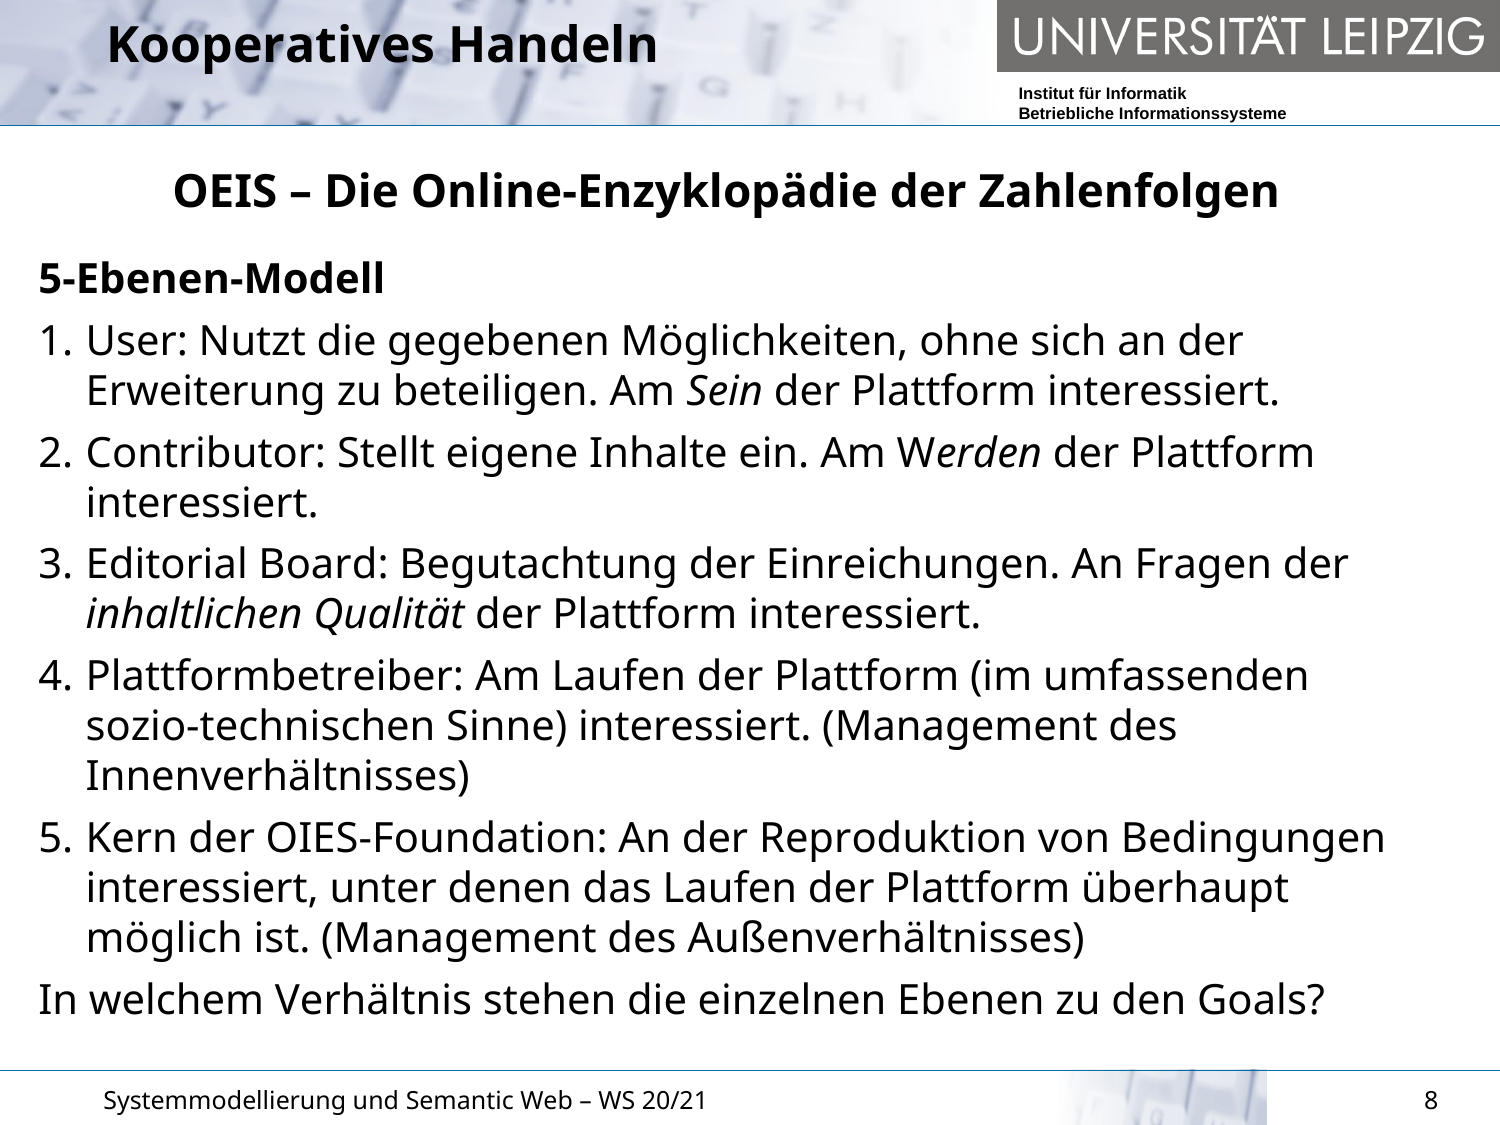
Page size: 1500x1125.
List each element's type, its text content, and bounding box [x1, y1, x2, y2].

text_box OEIS – Die Online-Enzyklopädie der Zahlenfolgen 5-Ebenen-Modell User: Nutzt die gegebenen Möglichkeiten, ohne sich an der Erweiterung zu beteiligen. Am Sein der Plattform interessiert. Contributor: Stellt eigene Inhalte ein. Am Werden der Plattform interessiert. Editorial Board: Begutachtung der Einreichungen. An Fragen der inhaltlichen Qualität der Plattform interessiert. Plattformbetreiber: Am Laufen der Plattform (im umfassenden sozio-technischen Sinne) interessiert. (Management des Innenverhältnisses) Kern der OIES-Foundation: An der Reproduktion von Bedingungen interessiert, unter denen das Laufen der Plattform überhaupt möglich ist. (Management des Außenverhältnisses) In welchem Verhältnis stehen die einzelnen Ebenen zu den Goals? [23, 153, 1441, 1031]
picture [1057, 1071, 1267, 1125]
text_box Kooperatives Handeln [91, 5, 675, 81]
picture [0, 0, 1500, 125]
